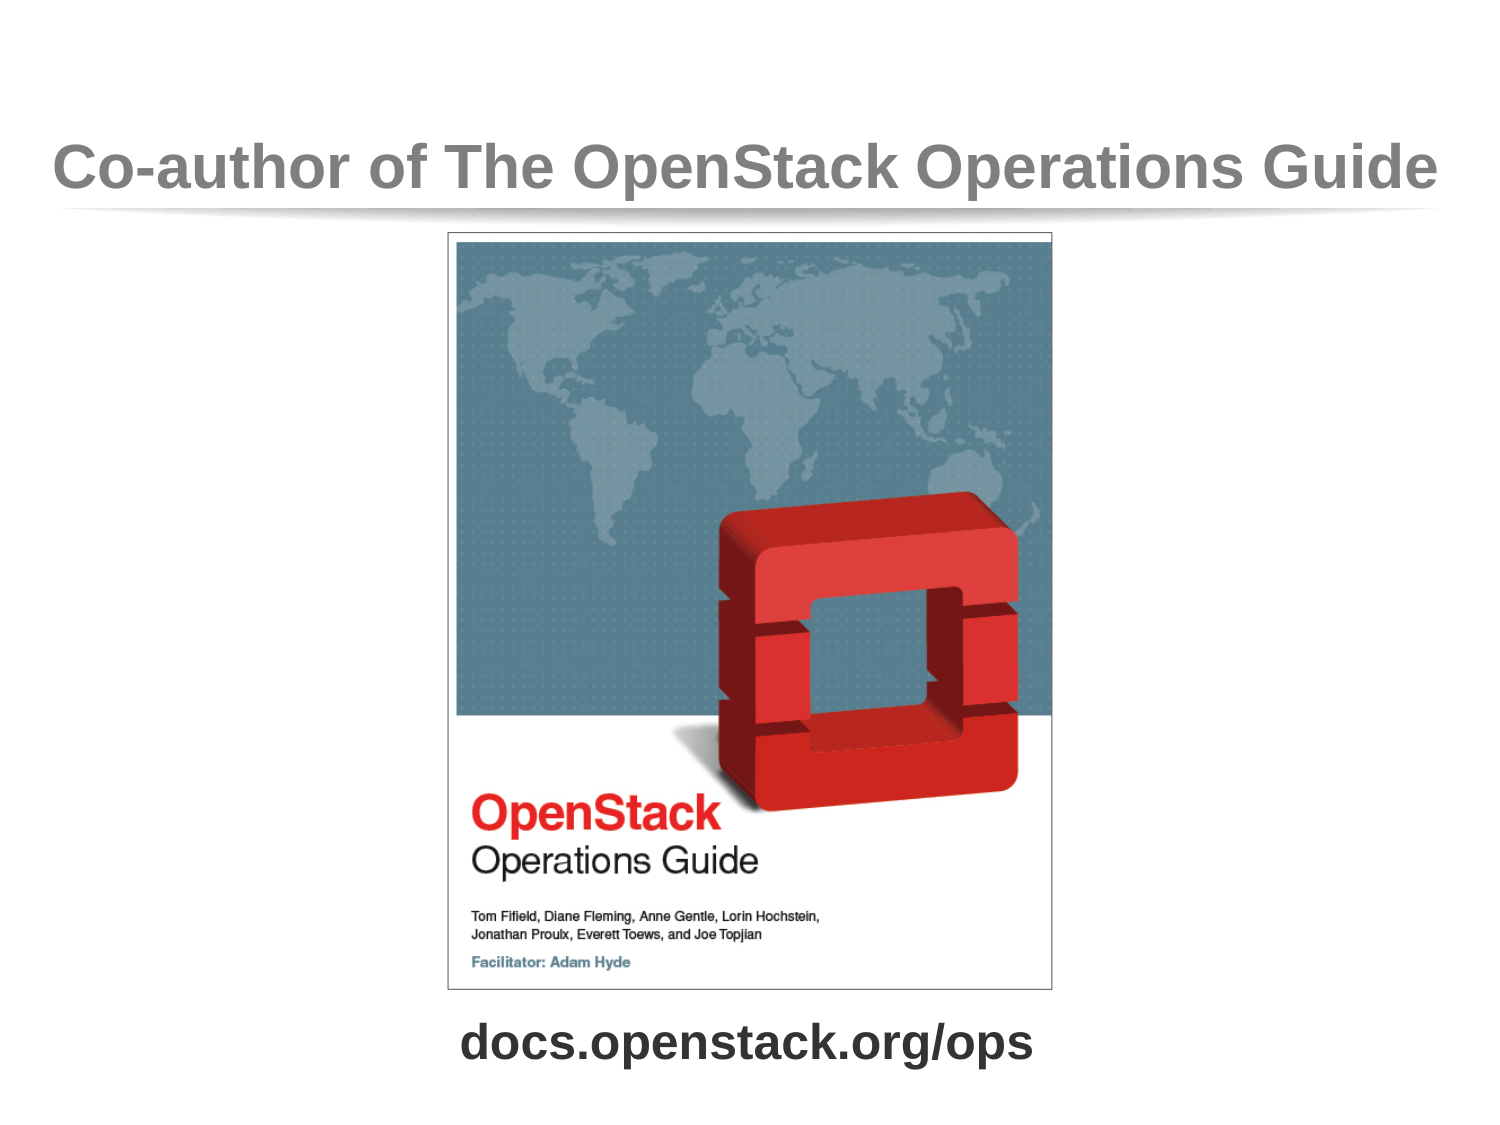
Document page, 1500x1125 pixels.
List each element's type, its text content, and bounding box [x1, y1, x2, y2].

picture [425, 232, 1075, 1016]
text_box docs.openstack.org/ops [445, 1002, 1049, 1077]
title Co-author of The OpenStack Operations Guide [52, 71, 1445, 203]
